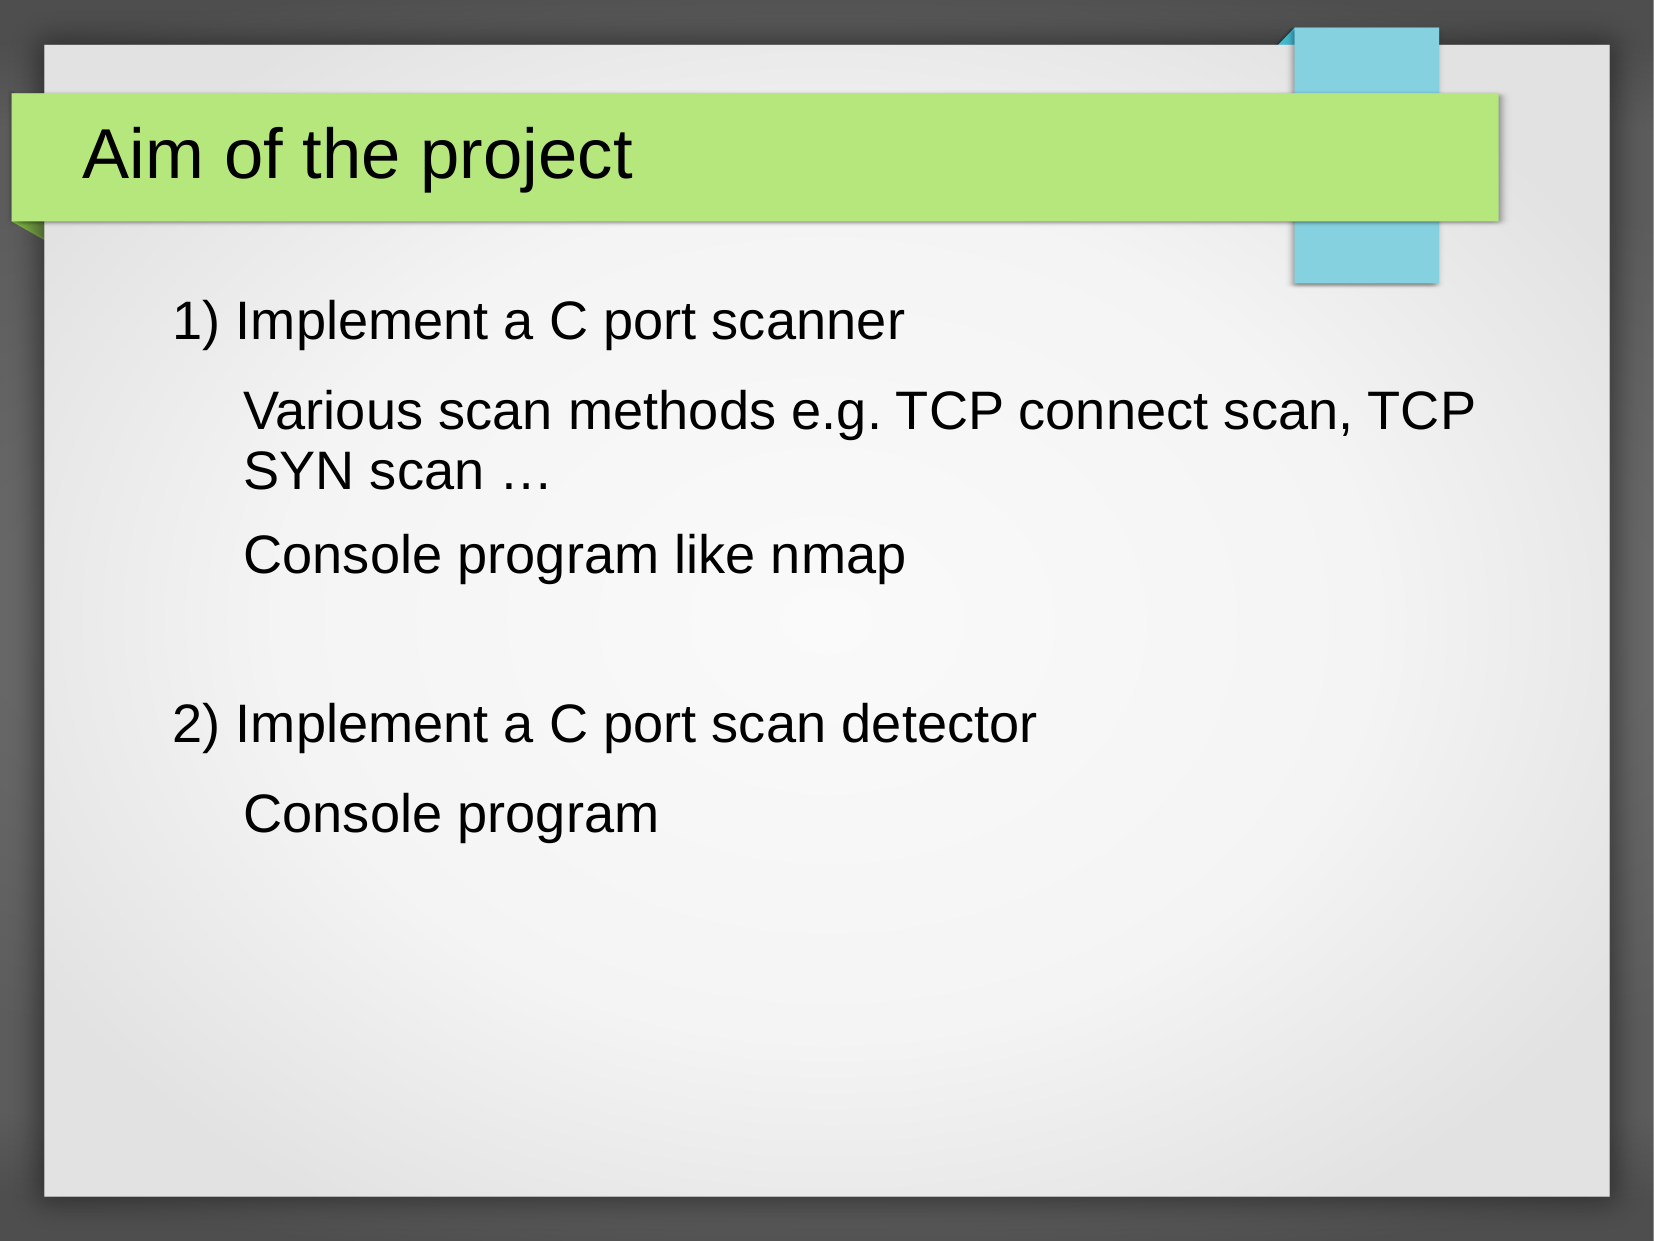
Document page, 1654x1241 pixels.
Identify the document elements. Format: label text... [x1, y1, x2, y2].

list 1) Implement a C port scanner Various scan methods e.g. TCP connect scan, TCP SYN scan … Console program like nmap 2) Implement a C port scan detector Console program [101, 290, 1591, 1010]
picture [0, 0, 1654, 1241]
title Aim of the project [82, 94, 1264, 213]
